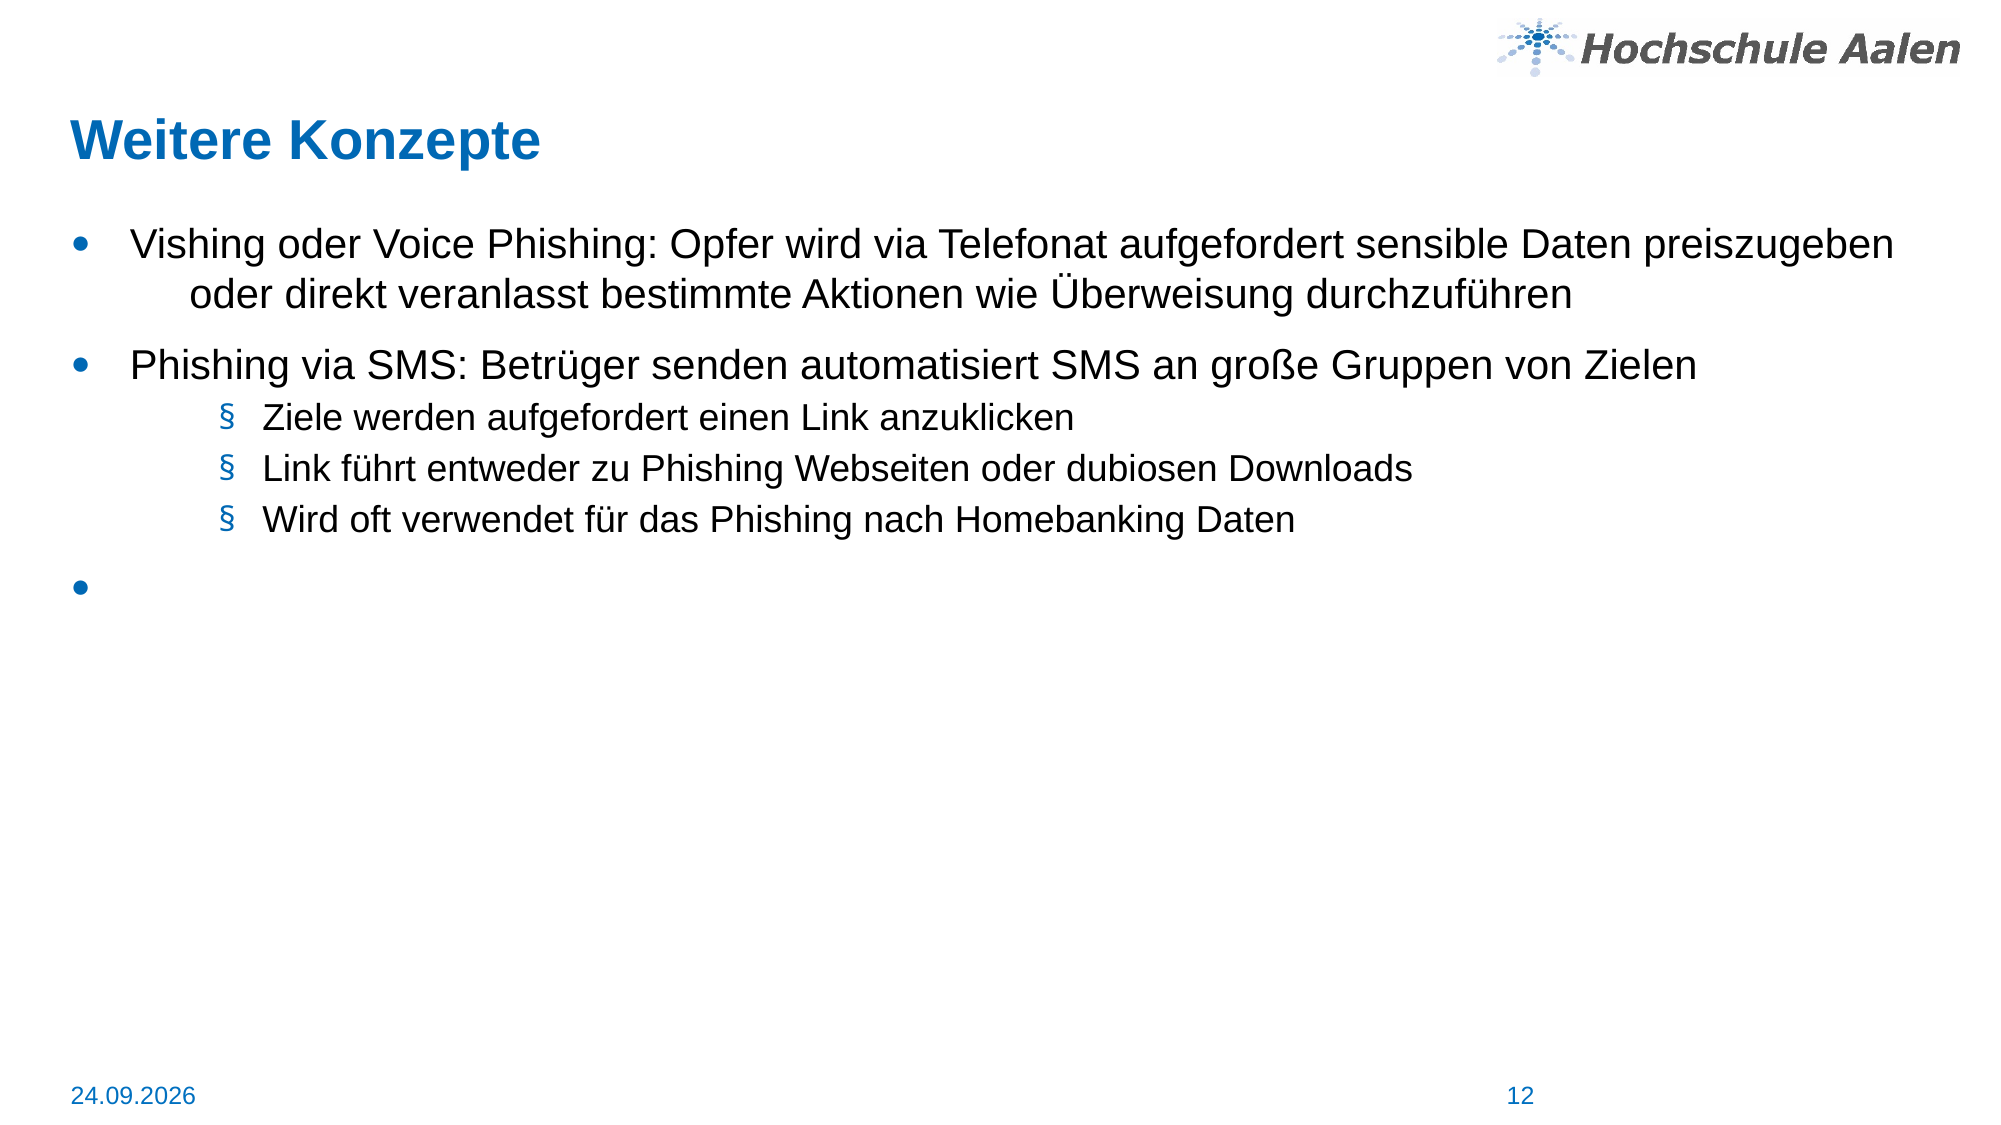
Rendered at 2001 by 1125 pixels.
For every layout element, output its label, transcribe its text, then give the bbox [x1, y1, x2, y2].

text_box 20.12.2023 [55, 1065, 506, 1125]
title Weitere Konzepte [55, 90, 1944, 184]
text_box ‹Nr.› [1491, 1064, 1942, 1125]
list Vishing oder Voice Phishing: Opfer wird via Telefonat aufgefordert sensible Daten preiszugeben oder direkt veranlasst bestimmte Aktionen wie Überweisung durchzuführen Phishing via SMS: Betrüger senden automatisiert SMS an große Gruppen von Zielen Ziele werden aufgefordert einen Link anzuklicken Link führt entweder zu Phishing Webseiten oder dubiosen Downloads Wird oft verwendet für das Phishing nach Homebanking Daten [55, 209, 1944, 1038]
